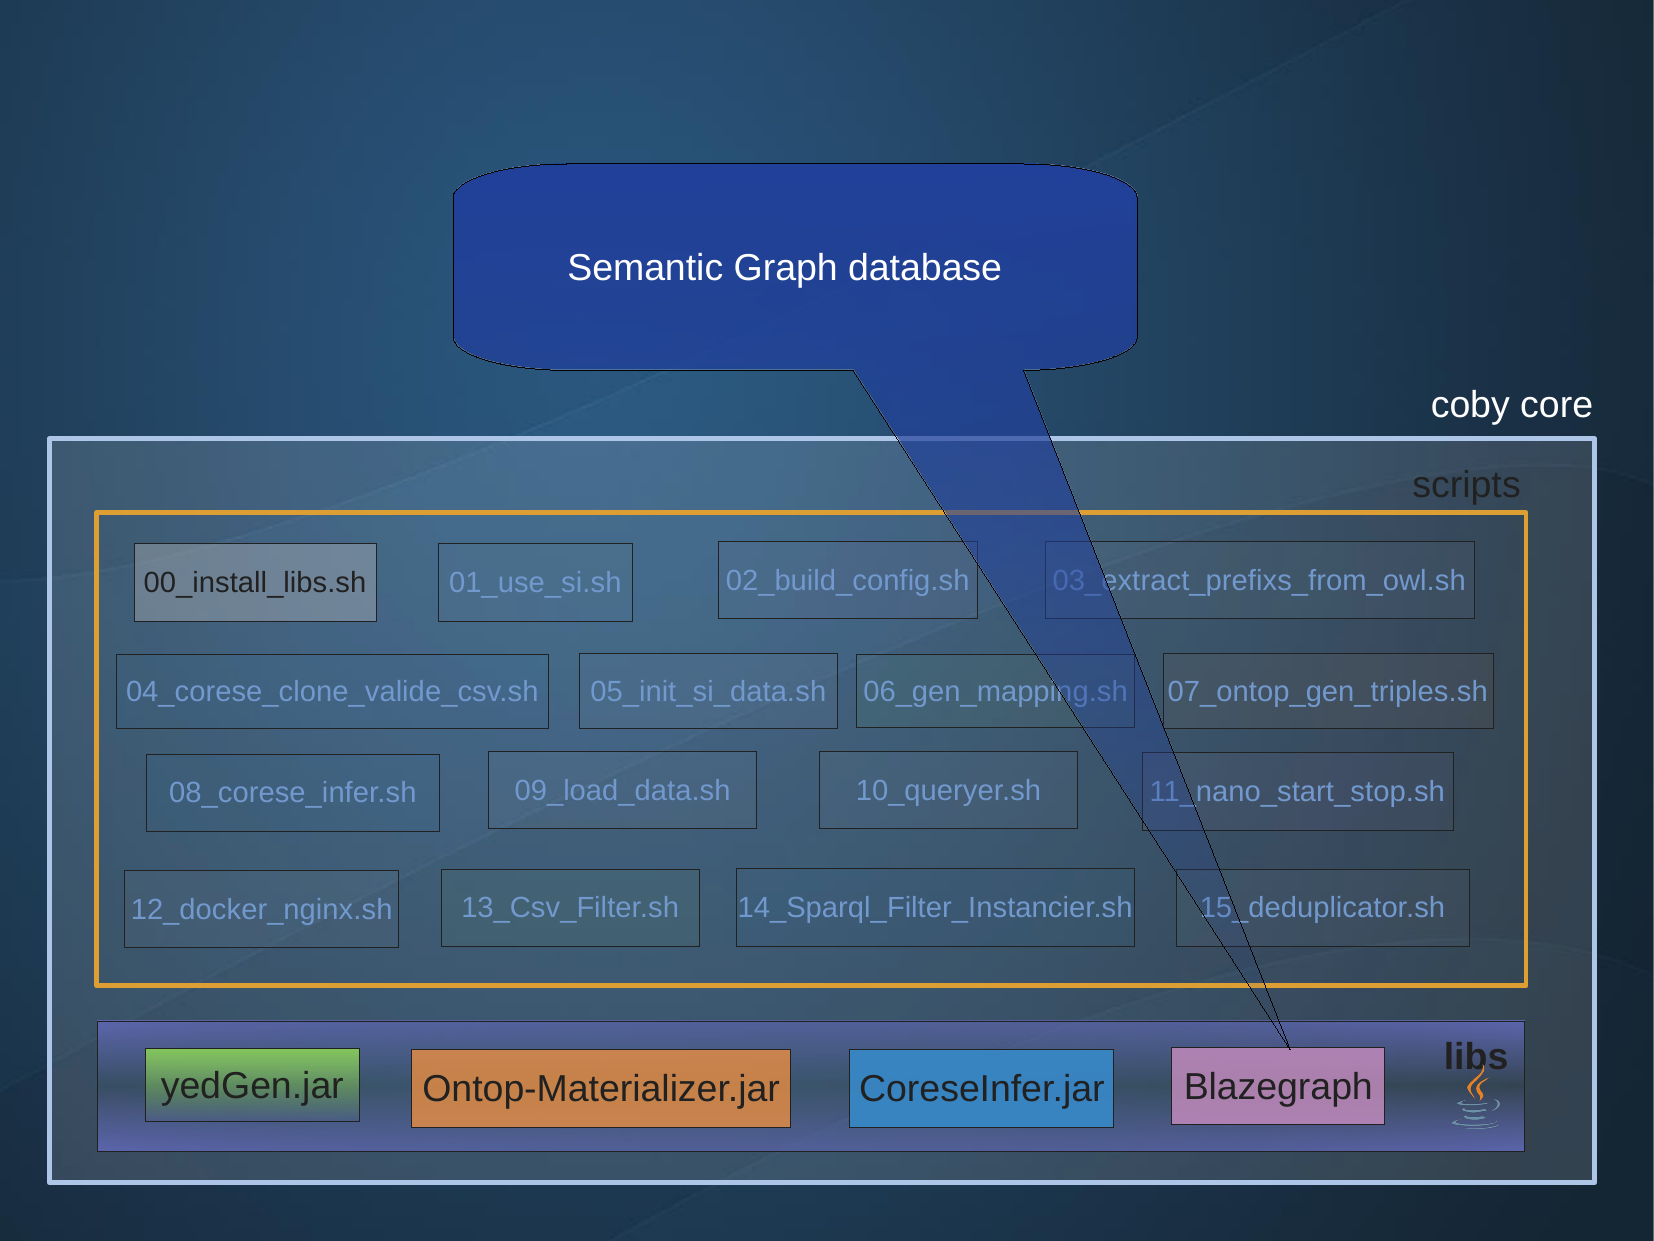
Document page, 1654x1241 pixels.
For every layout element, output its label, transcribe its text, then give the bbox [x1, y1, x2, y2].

text_box [1118, 575, 1130, 582]
text_box [1105, 574, 1116, 582]
text_box [160, 572, 174, 592]
text_box [1132, 571, 1140, 582]
text_box [1167, 574, 1180, 582]
text_box [744, 570, 756, 582]
text_box [450, 572, 464, 582]
text_box [515, 576, 527, 582]
text_box [468, 572, 475, 582]
text_box [1232, 574, 1246, 582]
text_box [1327, 574, 1341, 582]
text_box [1451, 569, 1463, 582]
text_box [1278, 574, 1290, 582]
text_box [1152, 574, 1164, 582]
text_box [1344, 574, 1364, 582]
text_box [1263, 575, 1275, 582]
text_box [298, 571, 311, 592]
text_box Semantic Graph database [468, 163, 1120, 186]
text_box [352, 571, 364, 592]
text_box [336, 576, 349, 592]
text_box [868, 574, 882, 582]
text_box [885, 574, 897, 582]
text_box [97, 1020, 1525, 1049]
text_box [313, 576, 326, 592]
text_box [776, 569, 789, 582]
text_box [562, 576, 574, 582]
text_box [1383, 574, 1397, 582]
picture [0, 0, 1654, 1241]
text_box [1223, 574, 1230, 582]
text_box [915, 574, 928, 582]
text_box [229, 573, 237, 592]
text_box [200, 576, 212, 592]
text_box [1435, 574, 1447, 582]
text_box [216, 576, 229, 592]
text_box [99, 515, 963, 571]
text_box [1142, 574, 1149, 582]
text_box [955, 569, 967, 582]
text_box [820, 569, 833, 582]
text_box [1051, 438, 1595, 571]
text_box [238, 576, 253, 592]
text_box [529, 576, 543, 582]
text_box [144, 572, 158, 592]
text_box [939, 574, 951, 582]
text_box [607, 571, 619, 582]
text_box [1181, 571, 1189, 582]
text_box [899, 569, 907, 582]
text_box [1247, 569, 1255, 582]
text_box [853, 574, 866, 582]
text_box [726, 570, 740, 582]
text_box [1406, 575, 1413, 582]
text_box [1207, 574, 1220, 582]
text_box [1308, 569, 1316, 582]
text_box [1082, 515, 1524, 571]
text_box [1318, 574, 1325, 582]
text_box [591, 576, 603, 582]
text_box [49, 438, 943, 571]
